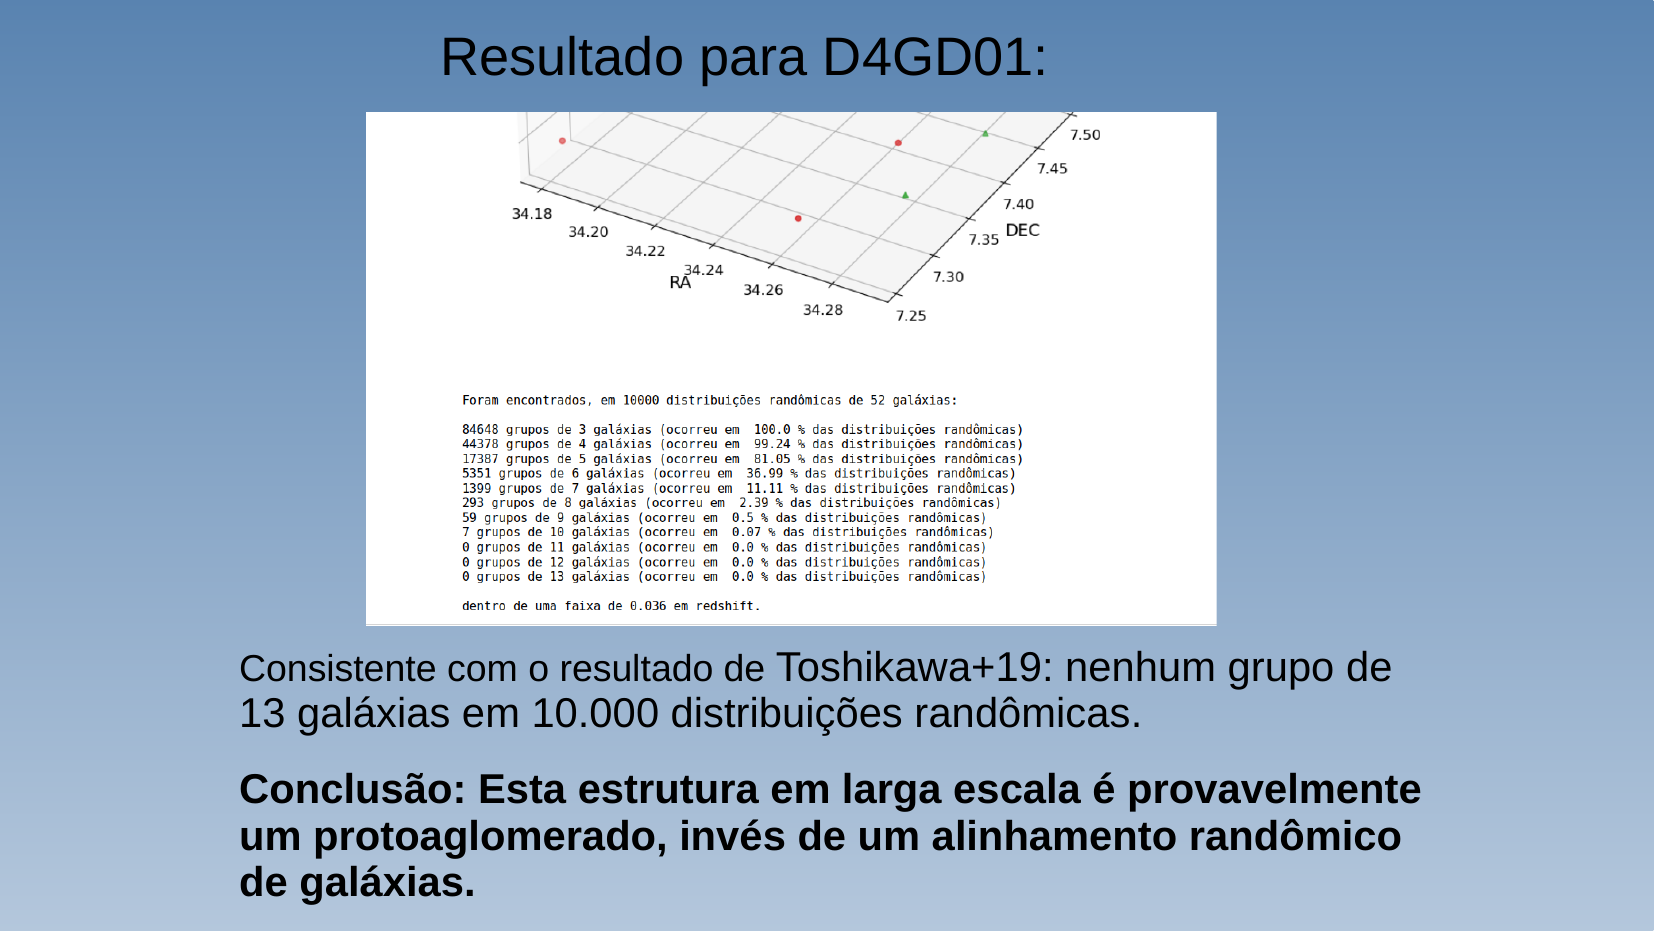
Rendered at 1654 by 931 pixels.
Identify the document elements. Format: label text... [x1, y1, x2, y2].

picture [366, 112, 1217, 626]
text_box Resultado para D4GD01: [425, 19, 1394, 95]
text_box Consistente com o resultado de Toshikawa+19: nenhum grupo de 13 galáxias em 10.000 distribuições randômicas. Conclusão: Esta estrutura em larga escala é provavelmente um protoaglomerado, invés de um alinhamento randômico de galáxias. [153, 636, 1453, 913]
